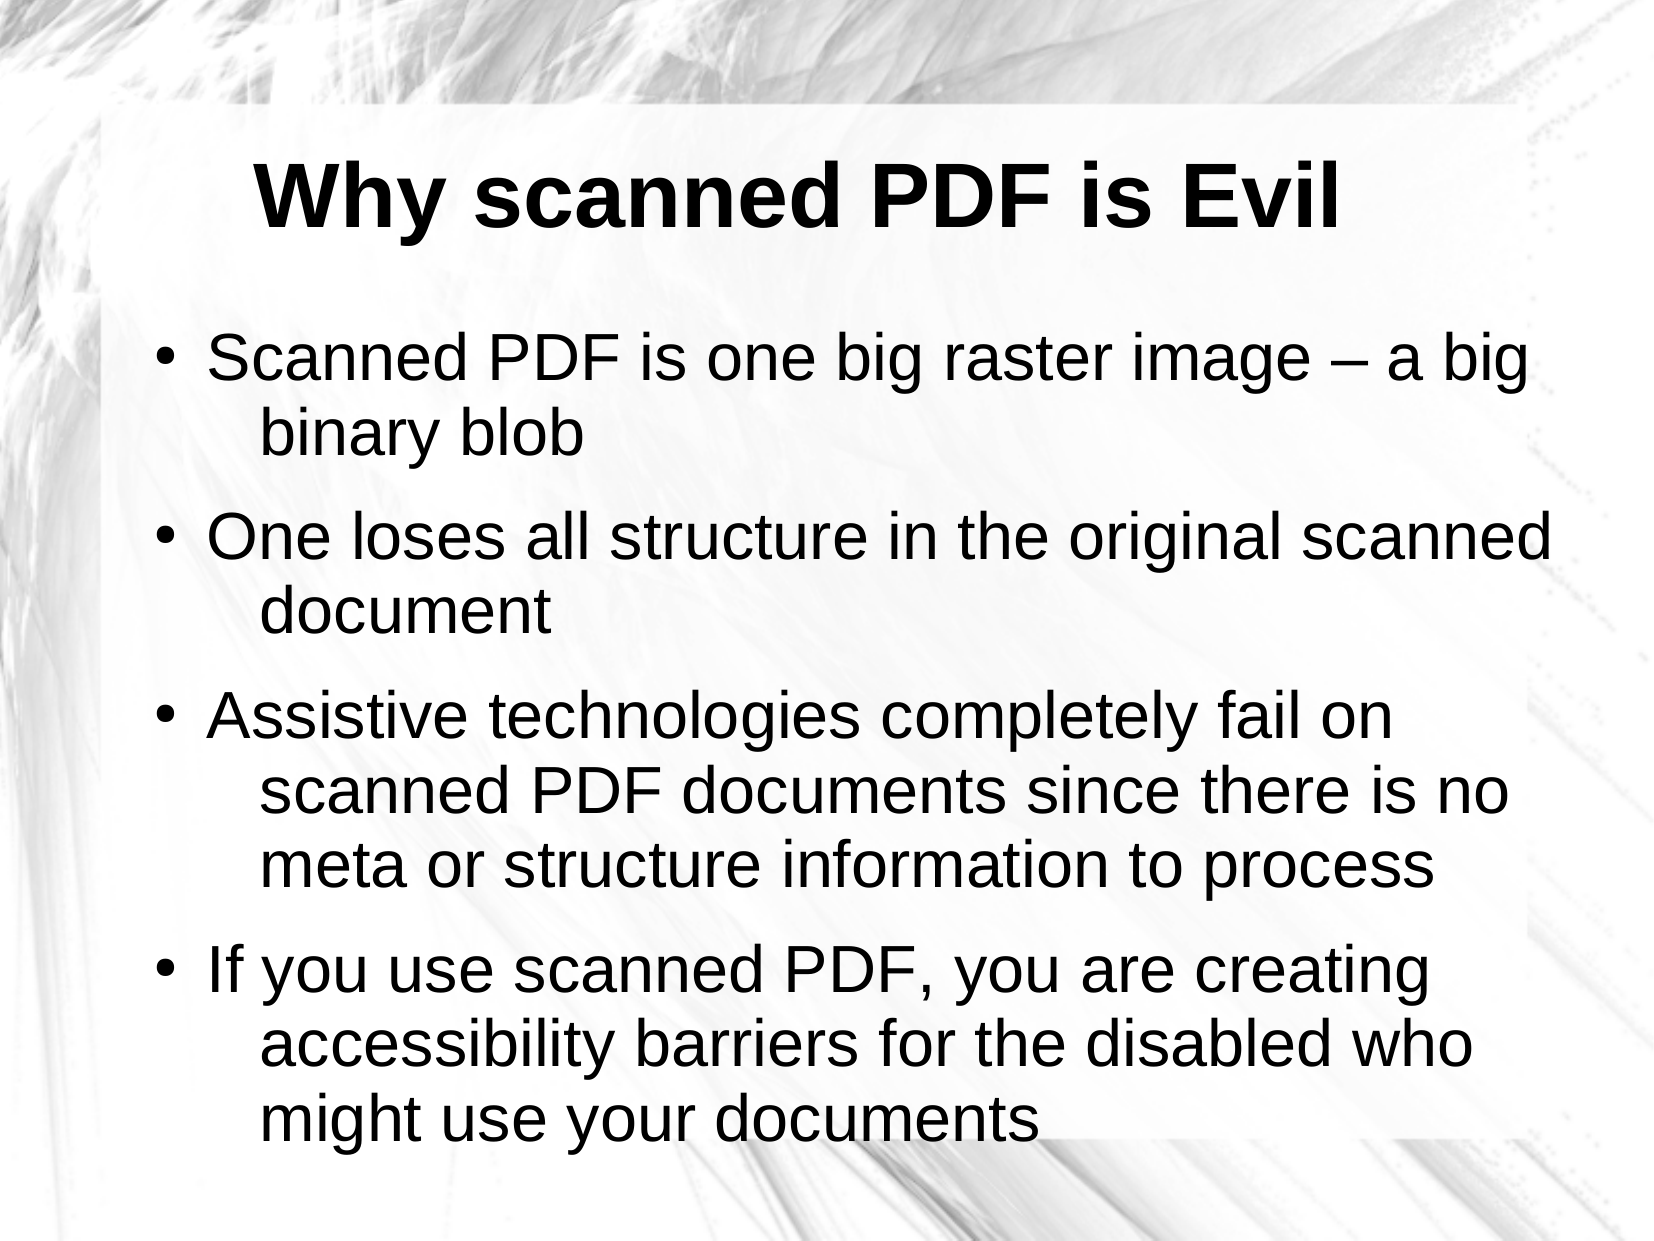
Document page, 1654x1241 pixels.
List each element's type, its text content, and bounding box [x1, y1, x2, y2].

list Scanned PDF is one big raster image – a big binary blob One loses all structure in the original scanned document Assistive technologies completely fail on scanned PDF documents since there is no meta or structure information to process If you use scanned PDF, you are creating accessibility barriers for the disabled who might use your documents [118, 319, 1571, 1157]
picture [0, 0, 1654, 1241]
title Why scanned PDF is Evil [118, 112, 1506, 281]
